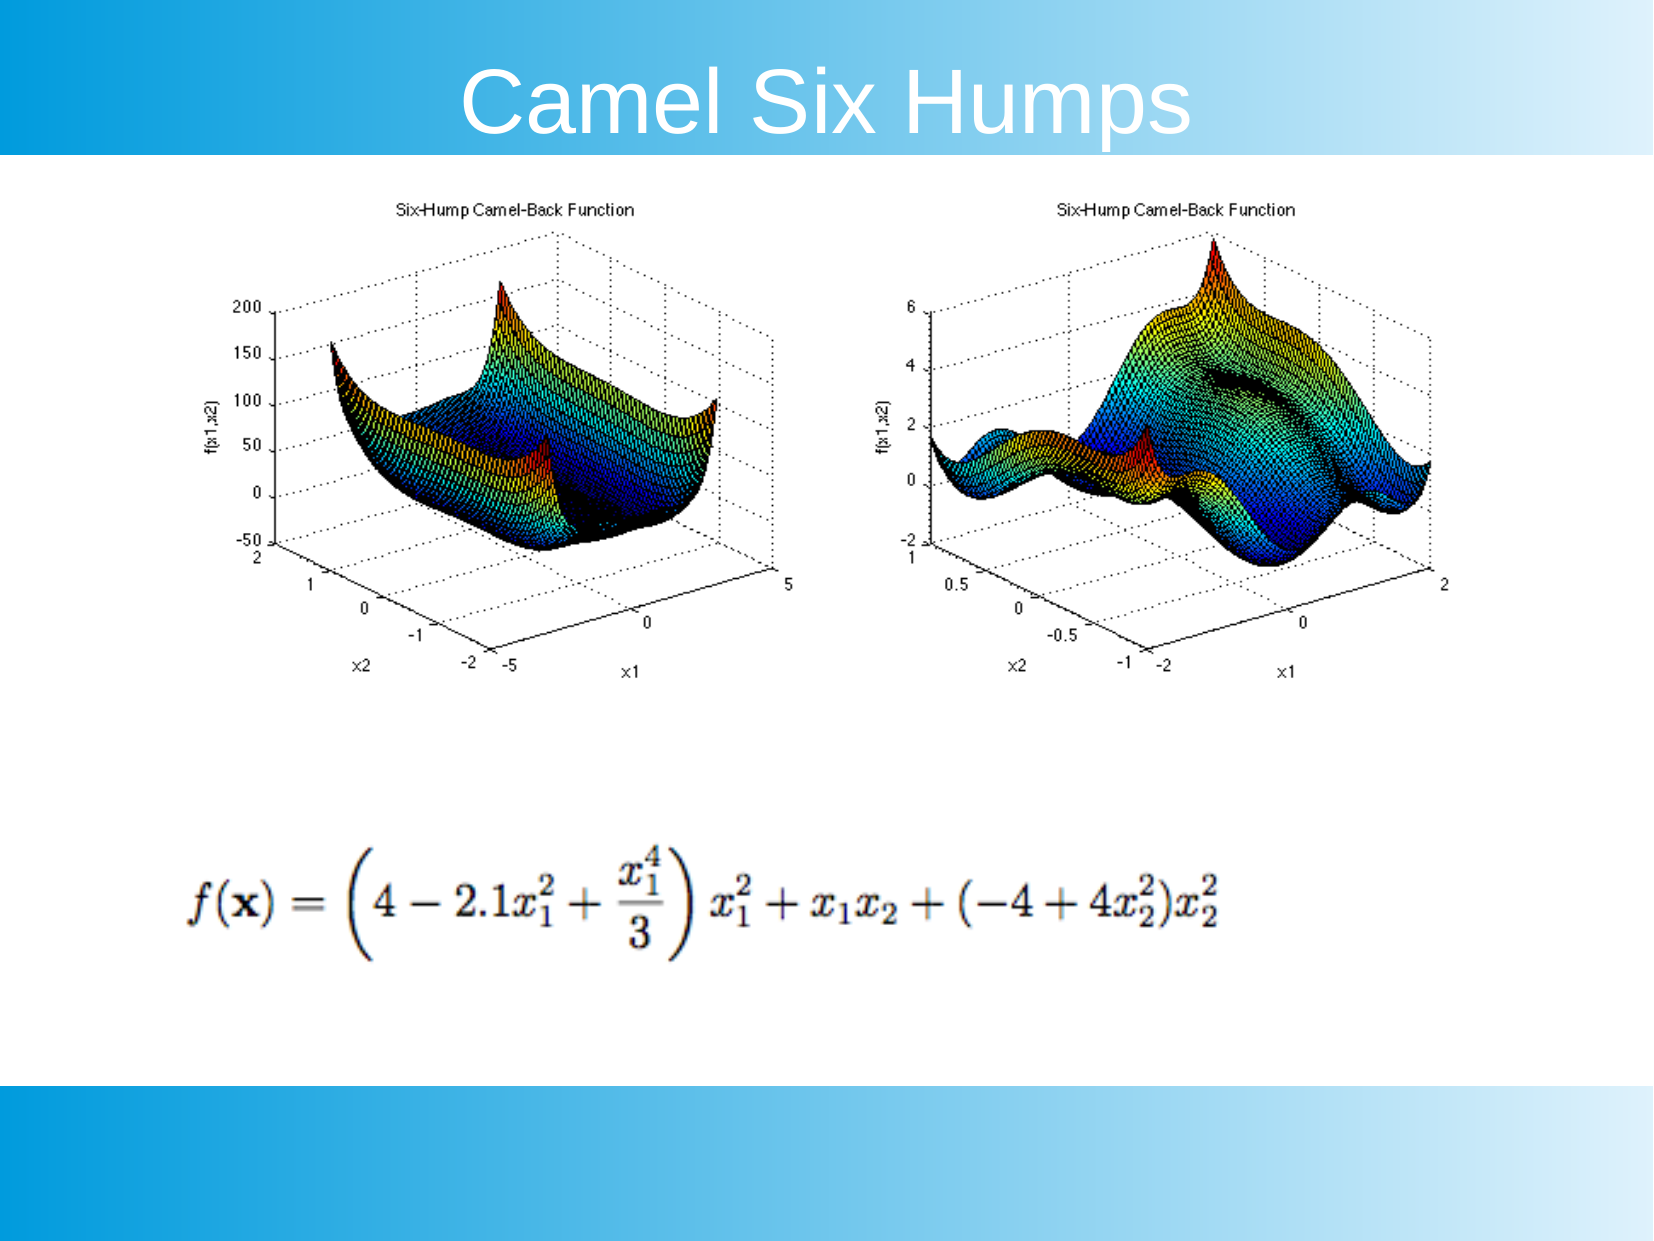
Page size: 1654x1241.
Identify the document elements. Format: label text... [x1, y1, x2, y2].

picture [167, 825, 1243, 976]
title Camel Six Humps [82, 49, 1571, 155]
picture [82, 194, 1571, 706]
